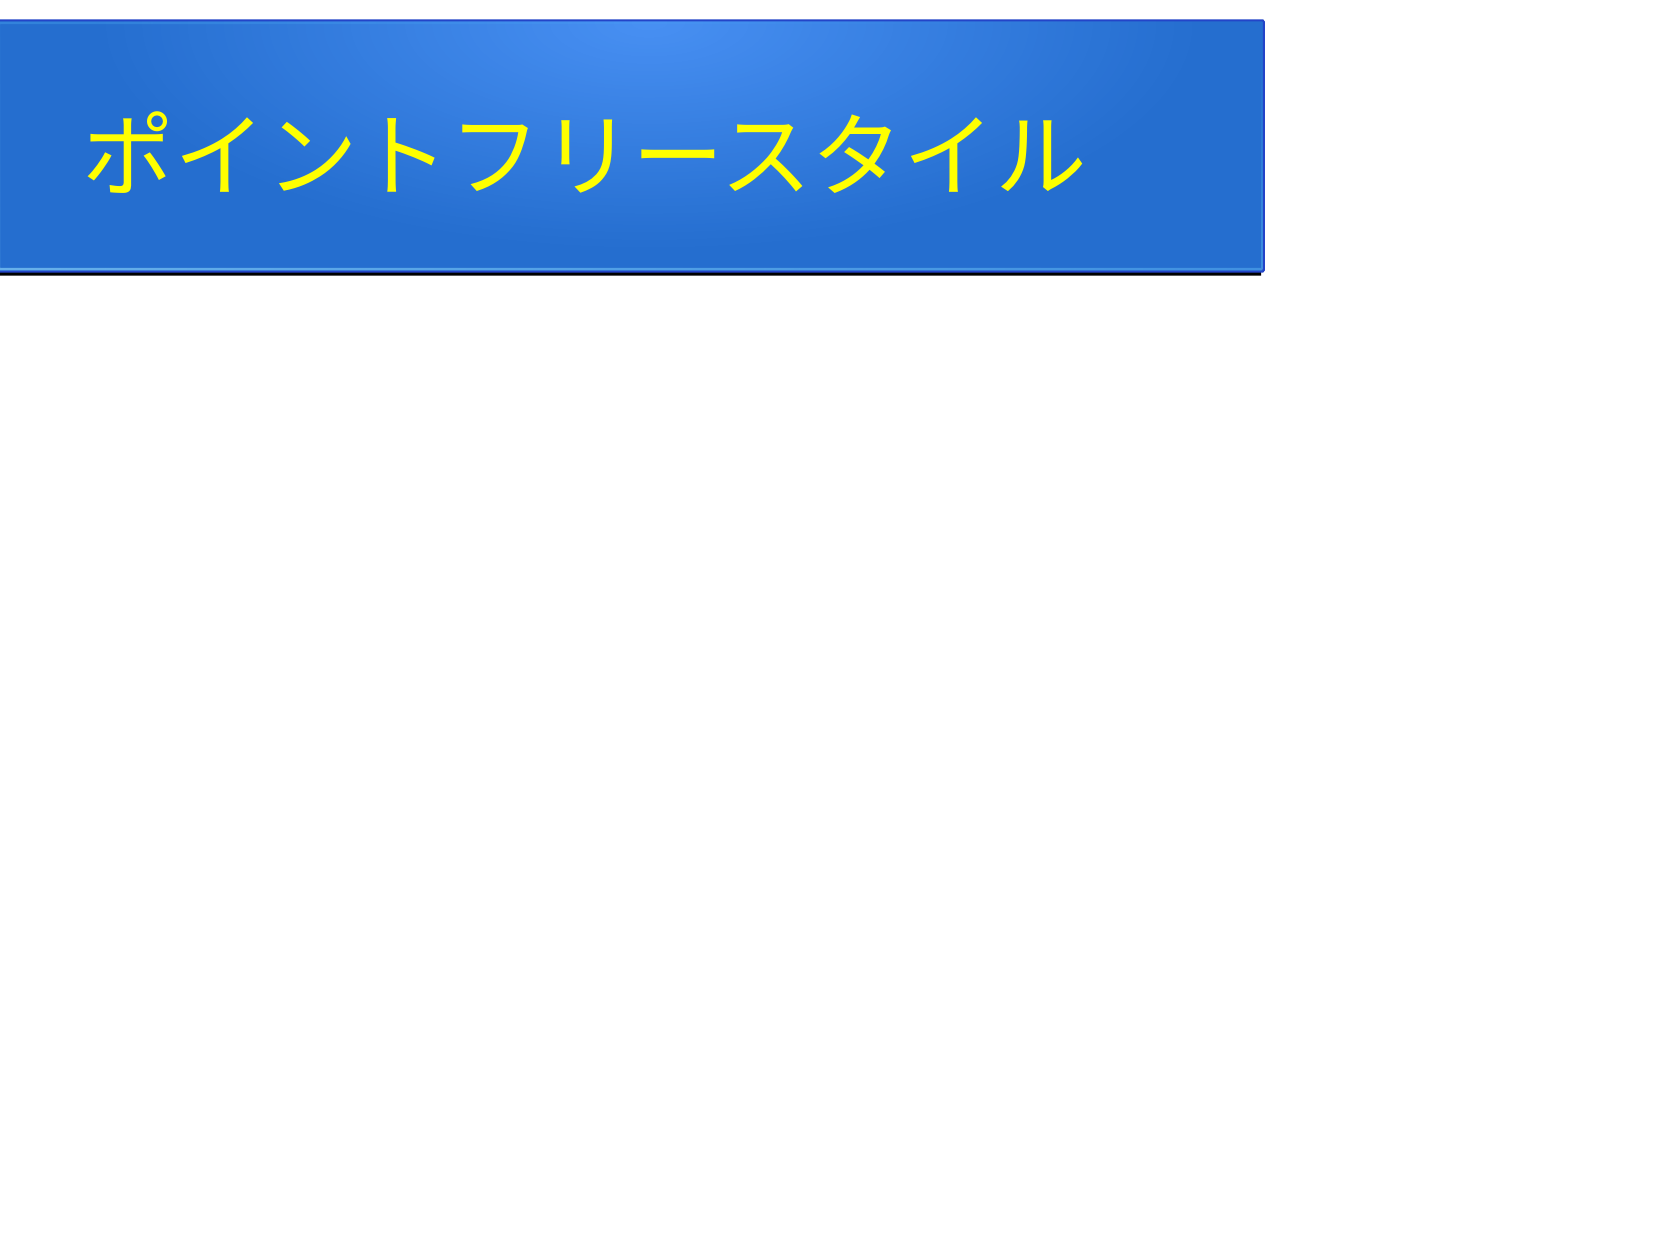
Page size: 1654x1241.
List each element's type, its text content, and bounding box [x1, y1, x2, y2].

title ポイントフリースタイル [82, 47, 1235, 252]
